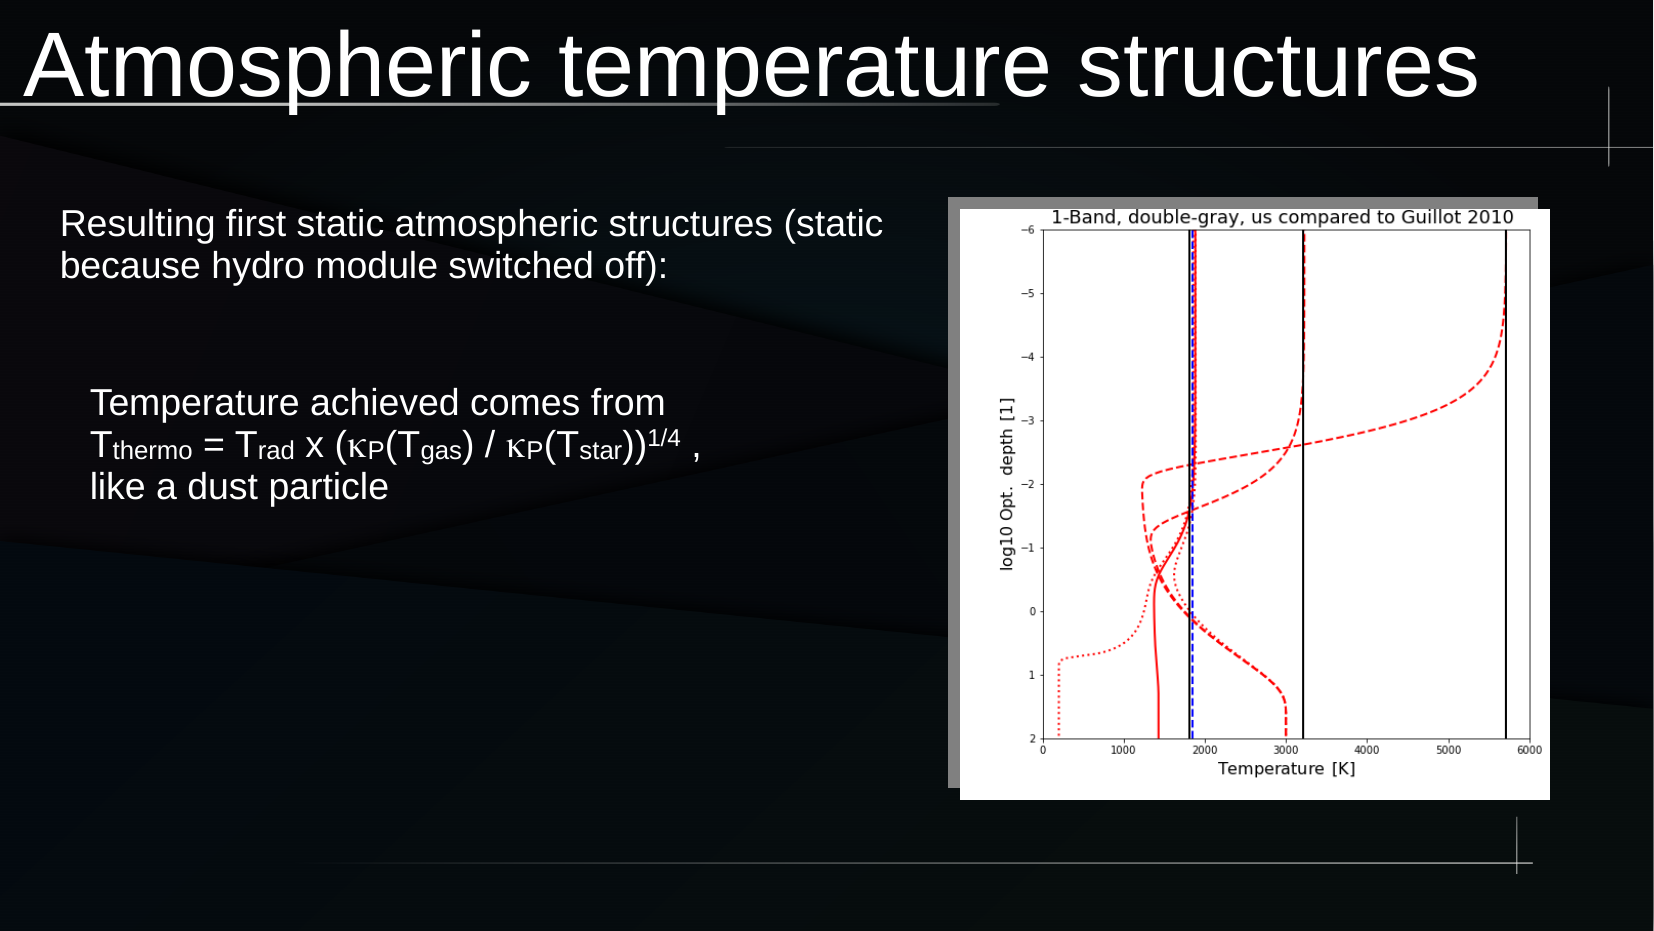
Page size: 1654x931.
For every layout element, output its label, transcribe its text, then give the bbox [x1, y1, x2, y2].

text_box Resulting first static atmospheric structures (static because hydro module switched off): [45, 195, 976, 294]
title Atmospheric temperature structures [23, 11, 1589, 119]
picture [0, 0, 1654, 931]
text_box Temperature achieved comes from Tthermo = Trad x (kP(Tgas) / kP(Tstar))1/4 , like a dust particle [75, 373, 811, 526]
